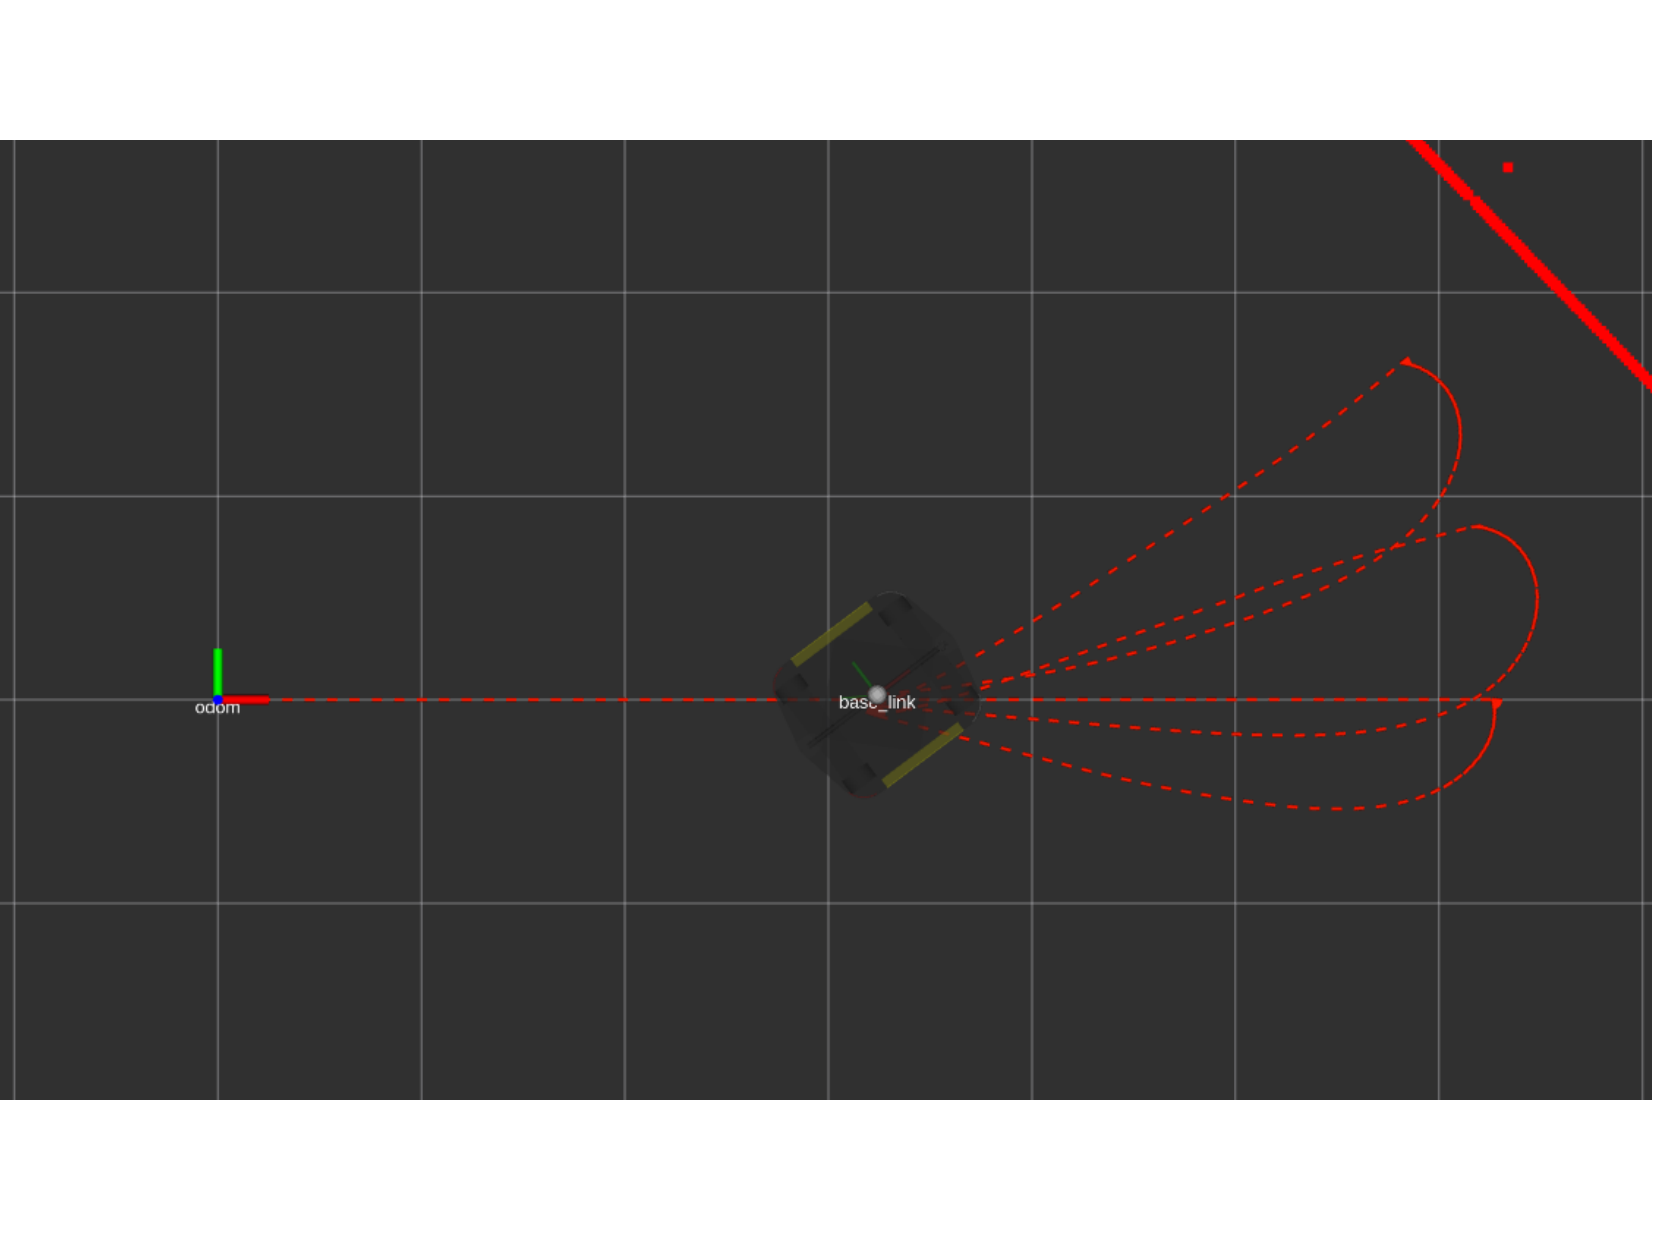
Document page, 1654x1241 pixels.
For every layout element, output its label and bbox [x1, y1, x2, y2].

picture [0, 140, 1652, 1100]
